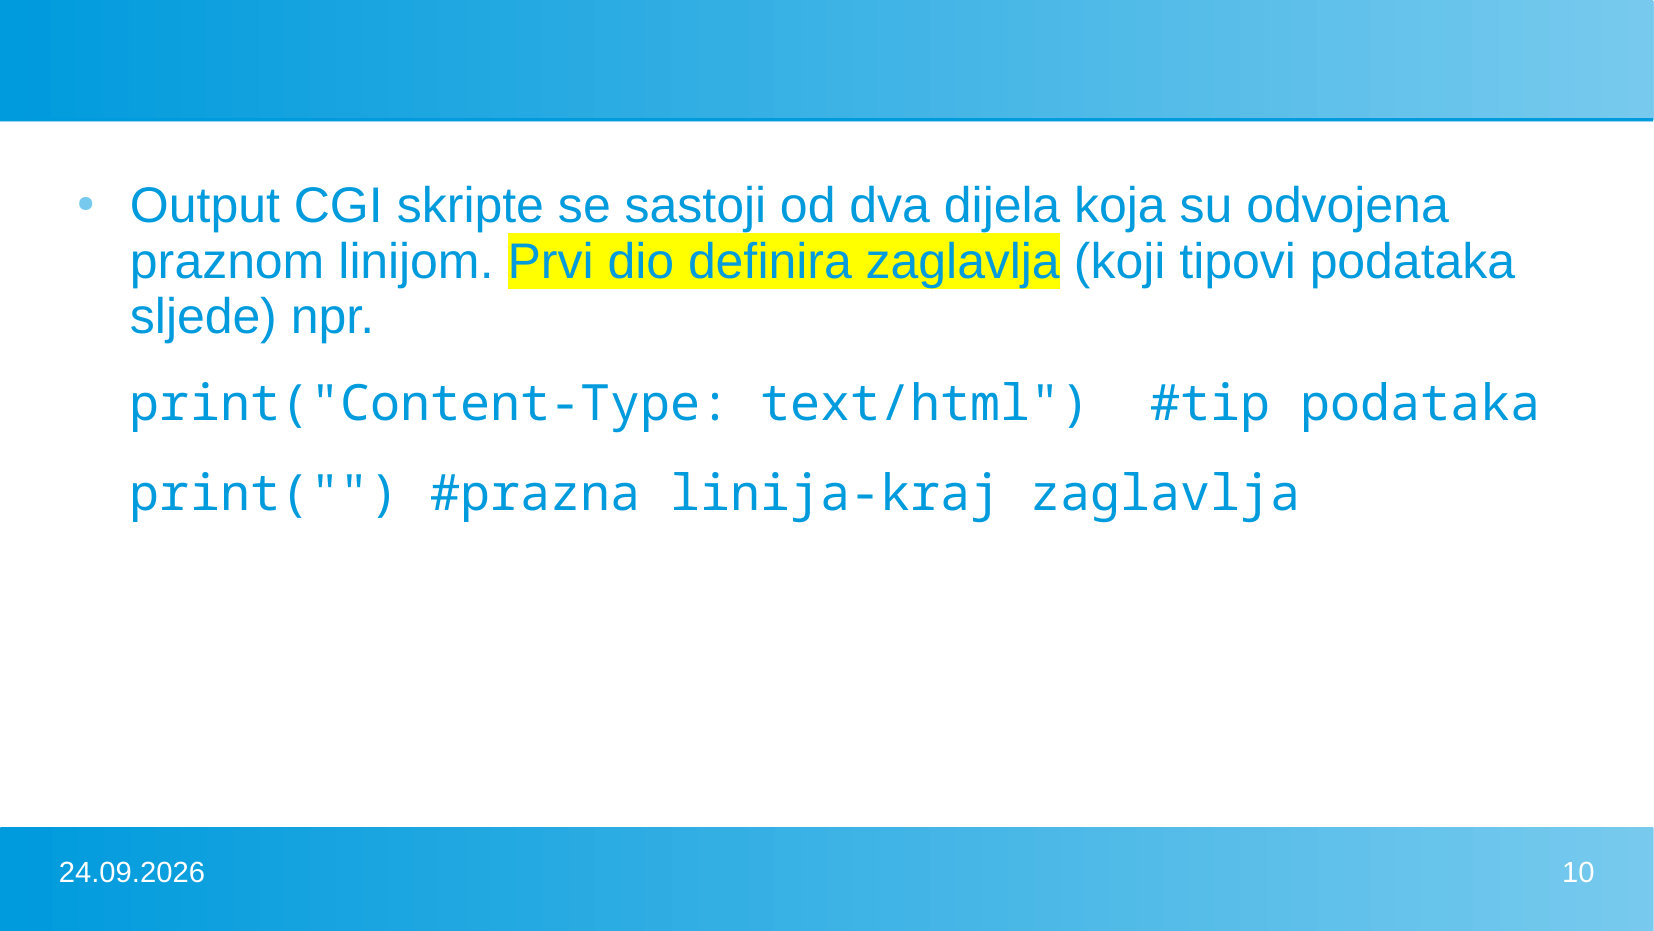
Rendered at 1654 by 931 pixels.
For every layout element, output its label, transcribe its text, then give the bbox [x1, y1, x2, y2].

list Output CGI skripte se sastoji od dva dijela koja su odvojena praznom linijom. Prvi dio definira zaglavlja (koji tipovi podataka sljede) npr. print("Content-Type: text/html") #tip podataka print("") #prazna linija-kraj zaglavlja [59, 177, 1595, 768]
